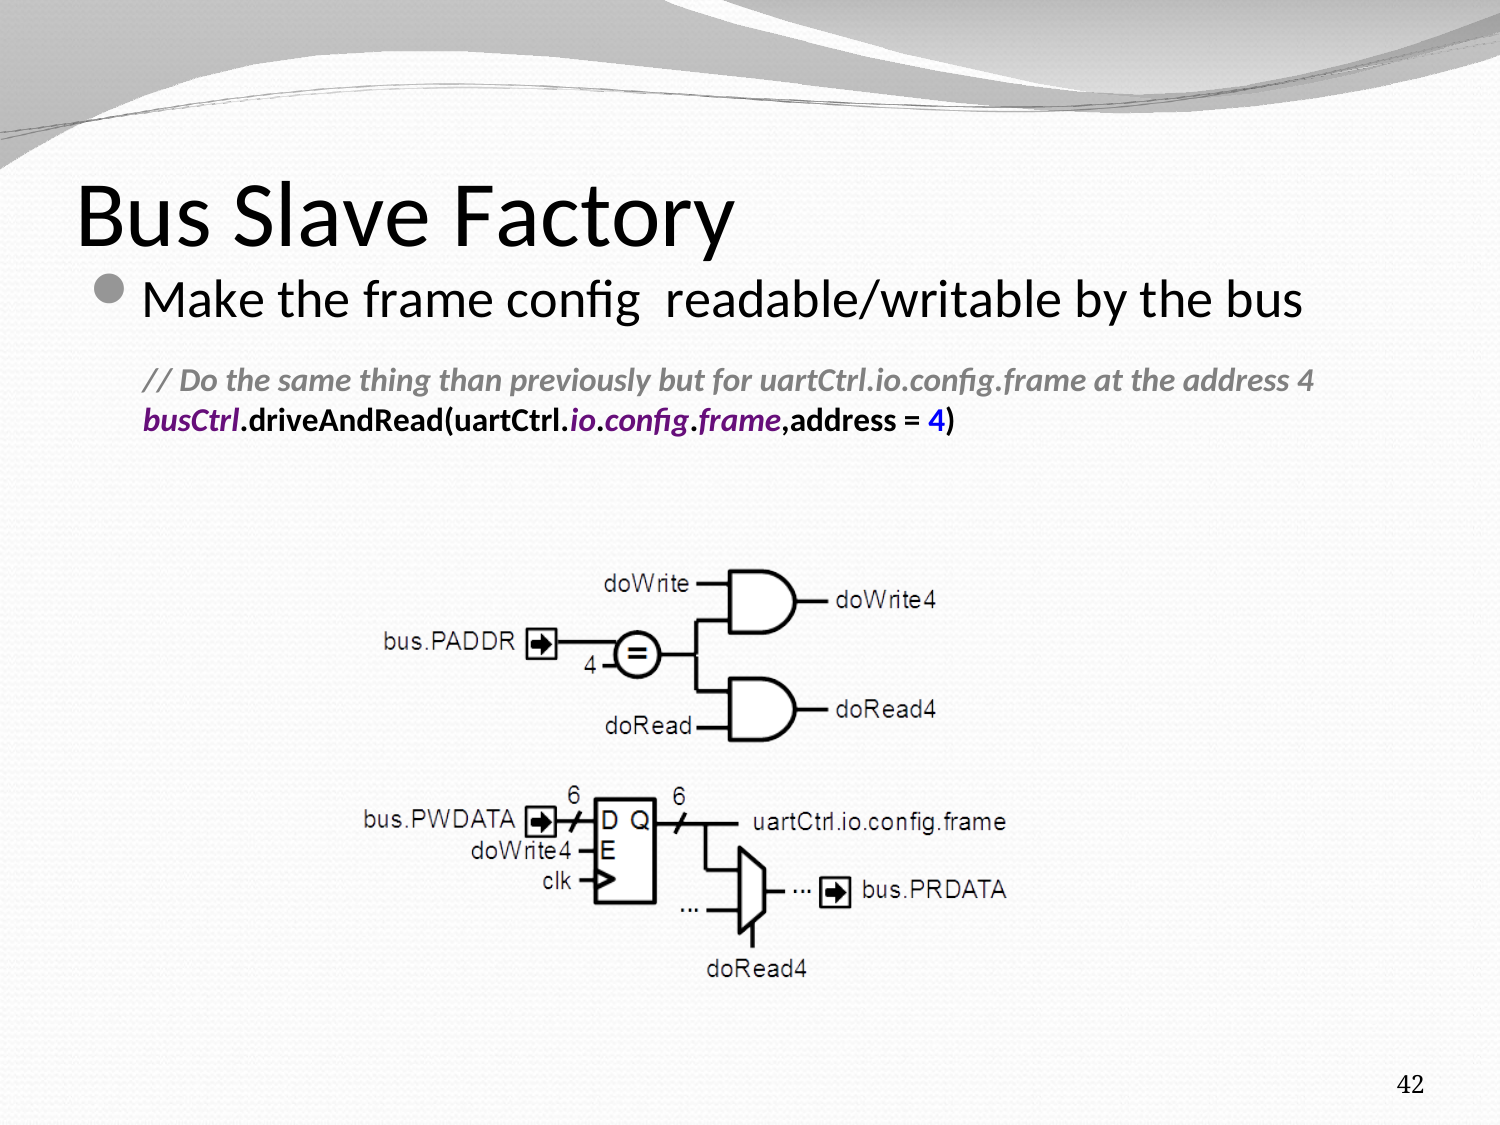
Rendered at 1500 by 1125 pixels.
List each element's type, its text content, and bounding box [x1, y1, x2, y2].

picture [0, 0, 1500, 1125]
title Bus Slave Factory [75, 78, 1426, 255]
text_box // Do the same thing than previously but for uartCtrl.io.config.frame at the address 4 busCtrl.driveAndRead(uartCtrl.io.config.frame,address = 4) [128, 350, 1331, 446]
text_box <numéro> [1299, 1042, 1426, 1103]
list Make the frame config readable/writable by the bus [74, 255, 1459, 1009]
